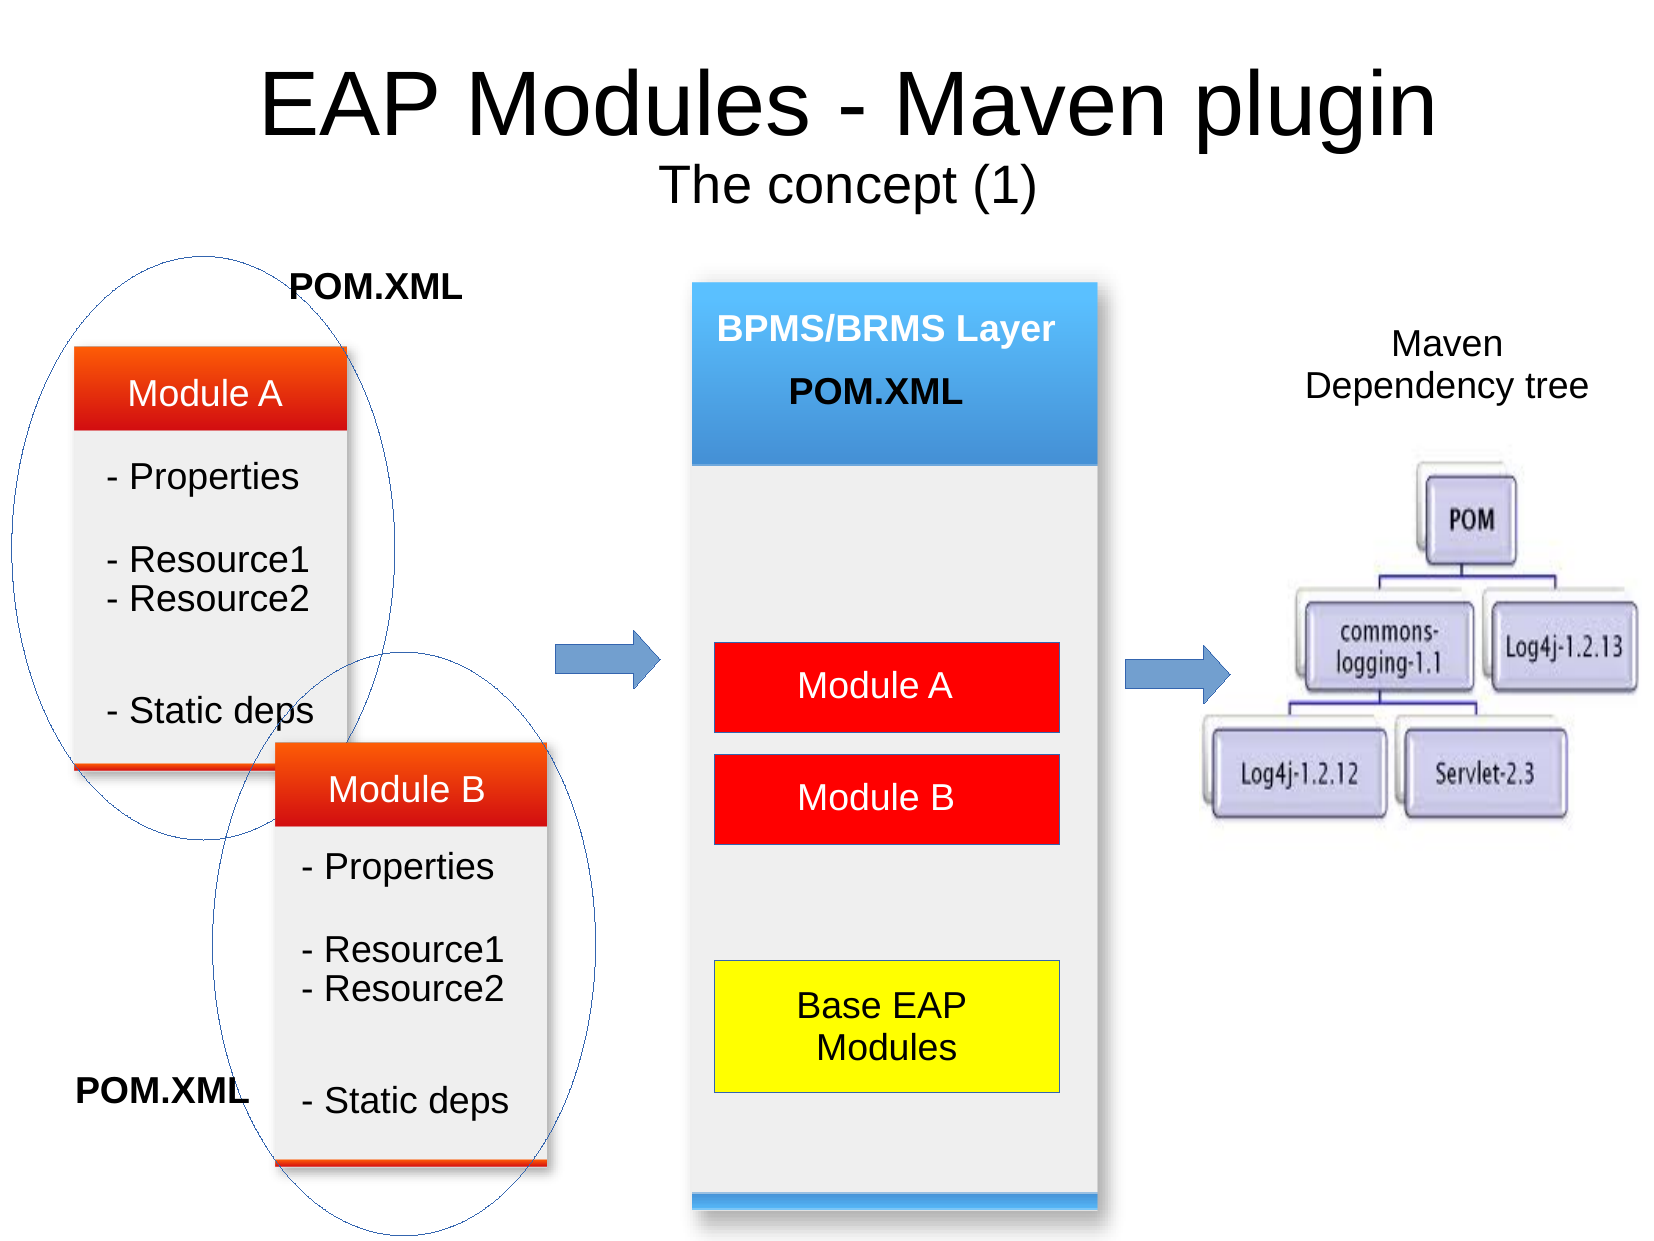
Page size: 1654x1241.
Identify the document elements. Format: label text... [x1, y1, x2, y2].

text_box POM.XML [273, 257, 485, 315]
text_box - Resource1 [286, 920, 529, 960]
text_box - Properties [286, 838, 529, 895]
text_box POM.XML [60, 1062, 271, 1120]
text_box Module B [313, 760, 506, 818]
picture [662, 239, 1141, 1241]
text_box - Resource1 [91, 531, 334, 570]
text_box Module A [782, 657, 976, 714]
text_box - Resource2 [286, 960, 529, 1017]
text_box Module A [112, 364, 306, 422]
text_box Base EAP Modules [714, 960, 1060, 1093]
text_box BPMS/BRMS Layer [701, 300, 1071, 357]
text_box [1125, 645, 1231, 704]
title EAP Modules - Maven plugin The concept (1) [105, 30, 1594, 238]
text_box - Resource2 [91, 570, 334, 628]
text_box Module B [782, 769, 976, 827]
text_box [714, 642, 1060, 733]
picture [58, 329, 580, 1199]
text_box - Static deps [91, 682, 334, 740]
text_box [555, 630, 661, 689]
text_box Maven Dependency tree [1290, 315, 1605, 414]
text_box - Properties [91, 448, 334, 506]
text_box POM.XML [773, 363, 985, 421]
text_box - Static deps [286, 1072, 529, 1130]
picture [1199, 426, 1642, 856]
text_box [714, 754, 1060, 845]
